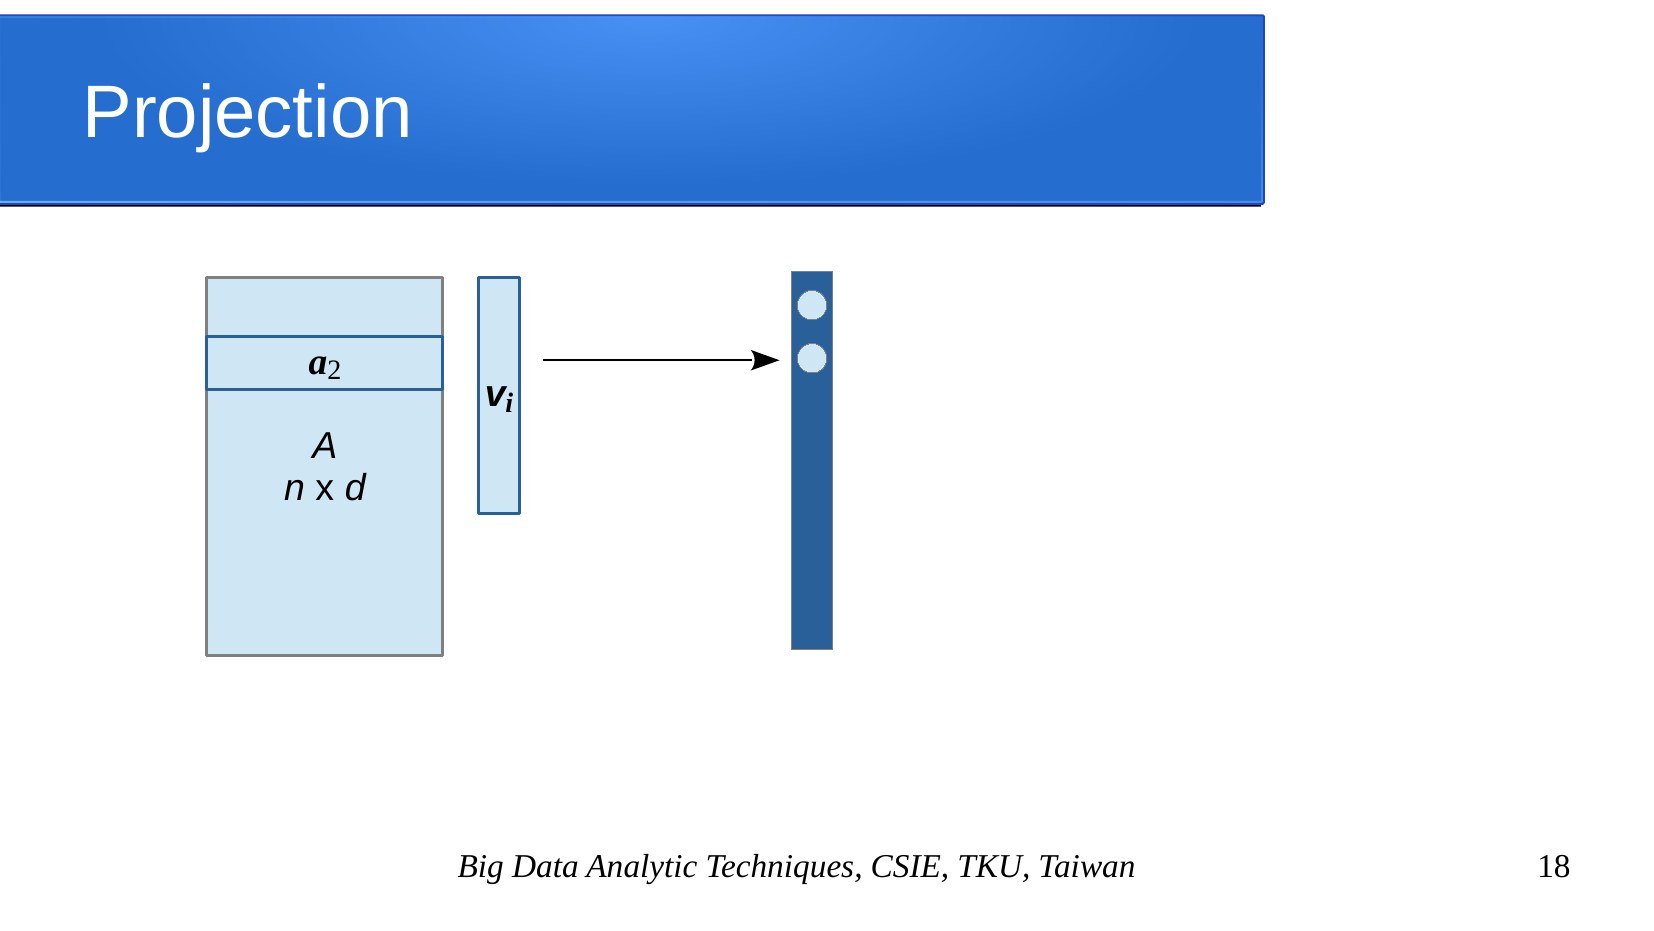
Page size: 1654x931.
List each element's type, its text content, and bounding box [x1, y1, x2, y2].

text_box A n x d [206, 277, 443, 336]
text_box [791, 271, 833, 650]
text_box a2 [206, 336, 443, 390]
title Projection [82, 35, 1235, 189]
text_box vi [478, 277, 520, 514]
text_box A n x d [206, 390, 443, 656]
